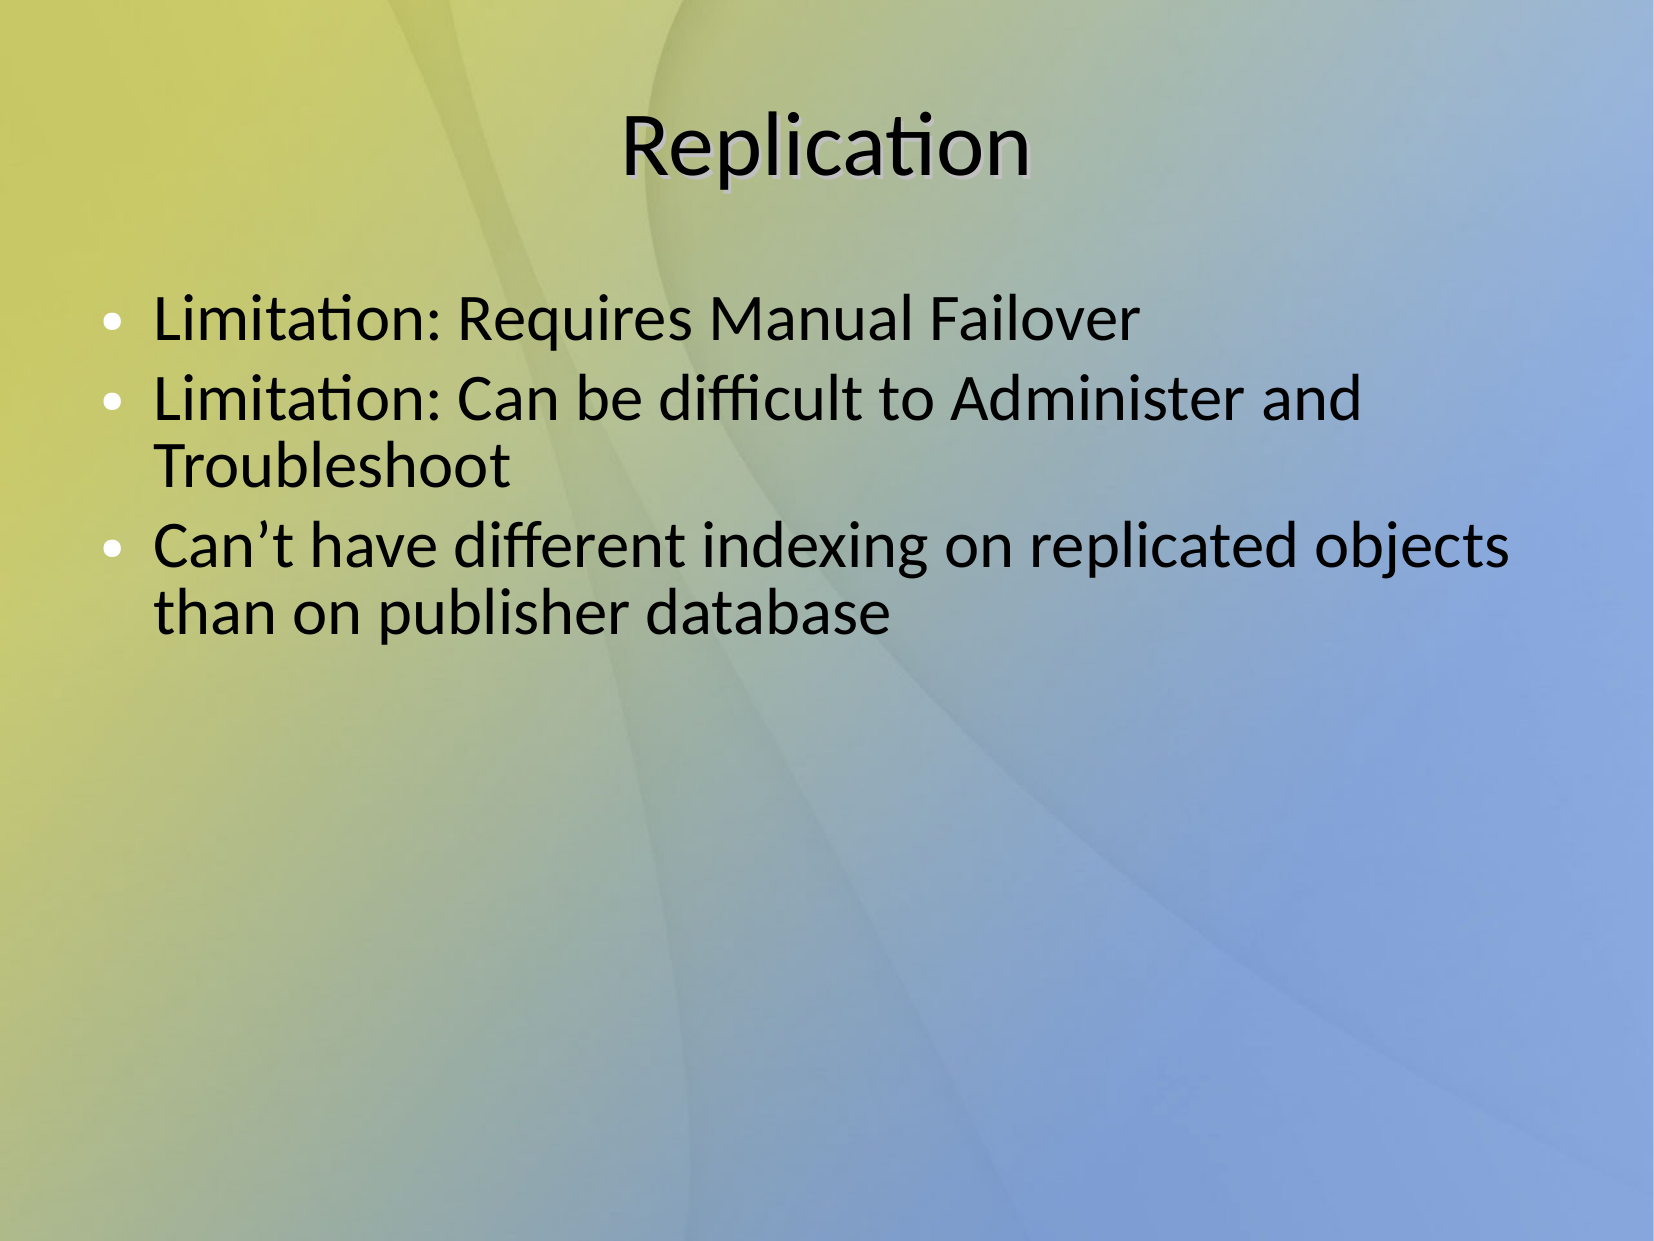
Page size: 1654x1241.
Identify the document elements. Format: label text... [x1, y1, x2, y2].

list Limitation: Requires Manual Failover Limitation: Can be difficult to Administer and Troubleshoot Can’t have different indexing on replicated objects than on publisher database [82, 290, 1571, 1010]
title Replication [82, 49, 1571, 257]
picture [0, 0, 1654, 1241]
